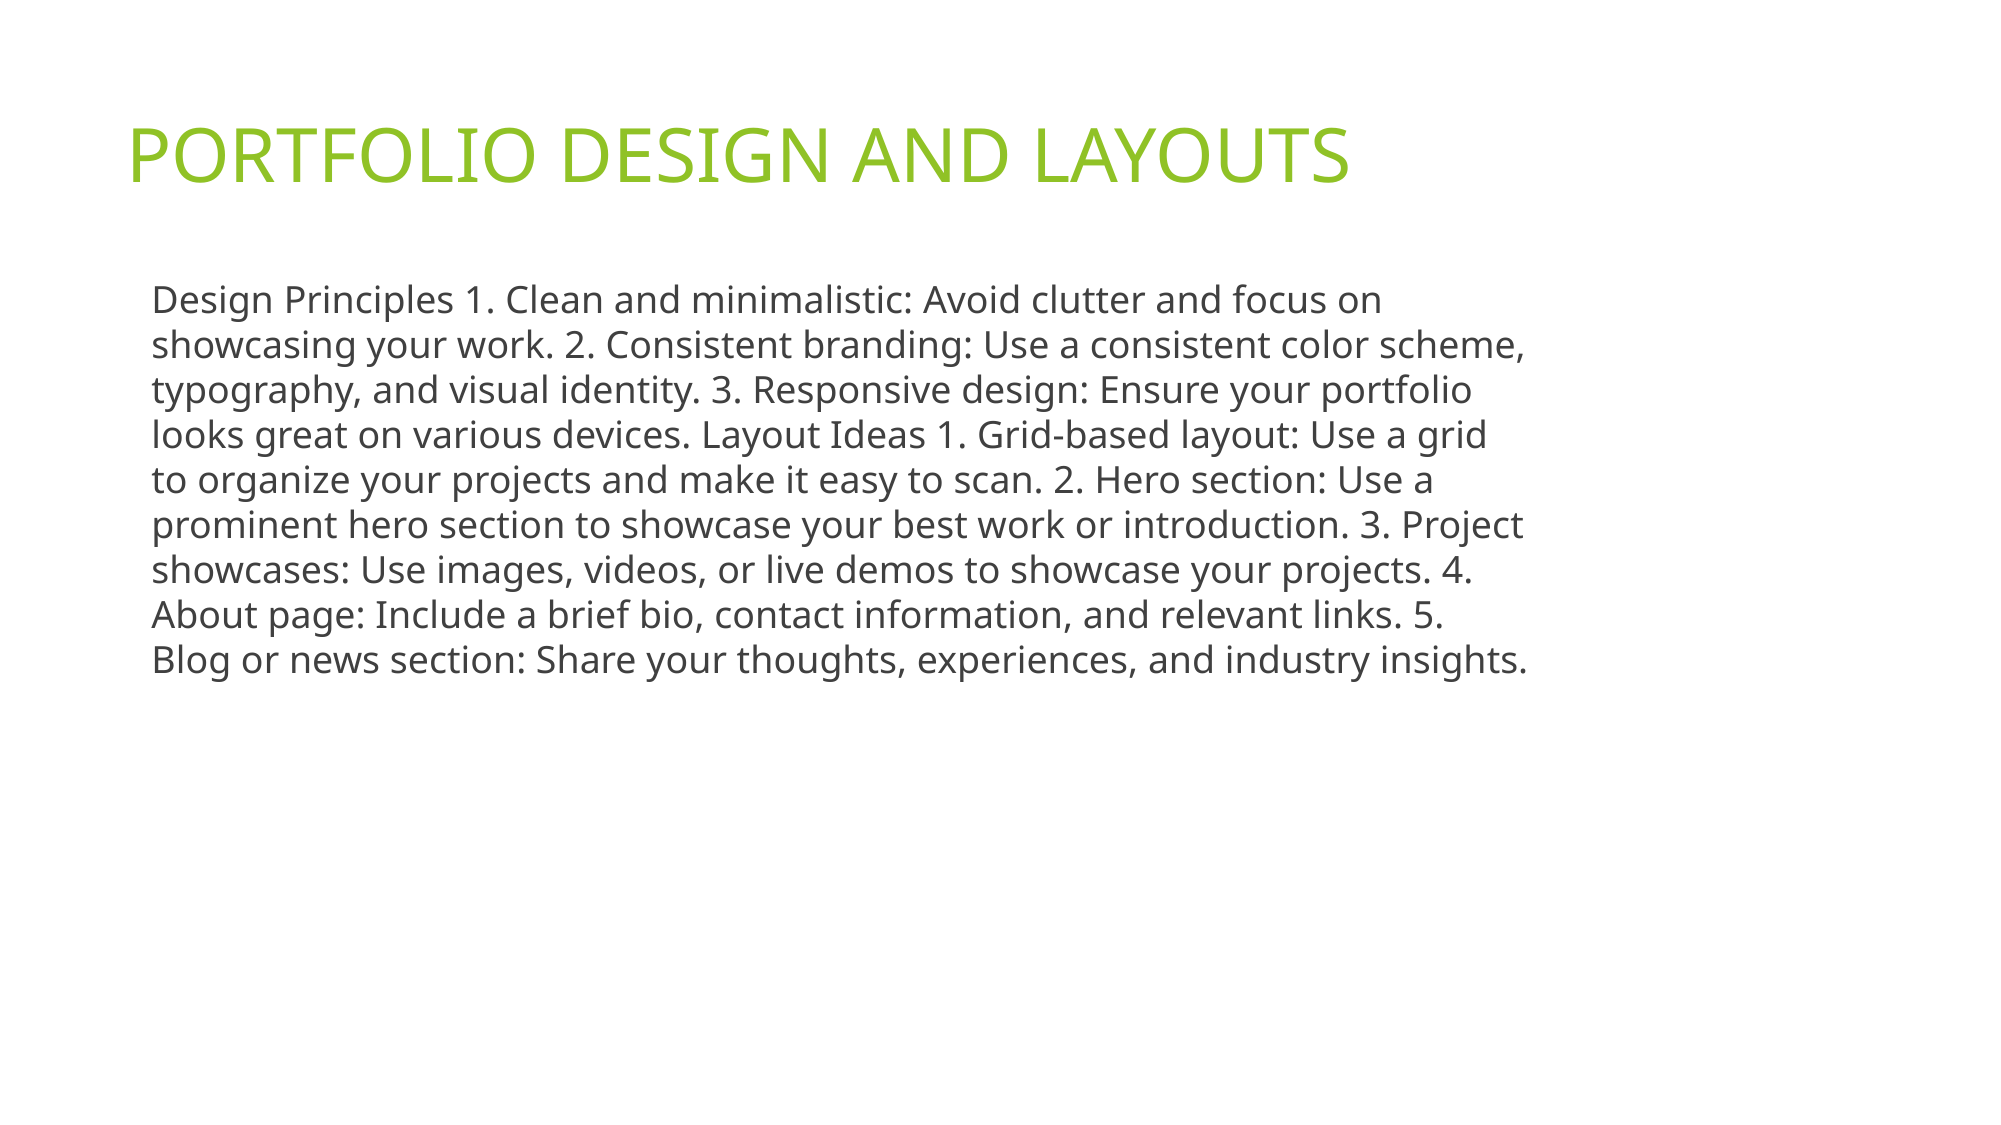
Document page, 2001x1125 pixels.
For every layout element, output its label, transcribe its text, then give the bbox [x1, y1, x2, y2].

title PORTFOLIO DESIGN AND LAYOUTS [111, 99, 1522, 317]
list Design Principles 1. Clean and minimalistic: Avoid clutter and focus on showcasing your work. 2. Consistent branding: Use a consistent color scheme, typography, and visual identity. 3. Responsive design: Ensure your portfolio looks great on various devices. Layout Ideas 1. Grid-based layout: Use a grid to organize your projects and make it easy to scan. 2. Hero section: Use a prominent hero section to showcase your best work or introduction. 3. Project showcases: Use images, videos, or live demos to showcase your projects. 4. About page: Include a brief bio, contact information, and relevant links. 5. Blog or news section: Share your thoughts, experiences, and industry insights. [136, 268, 1547, 906]
